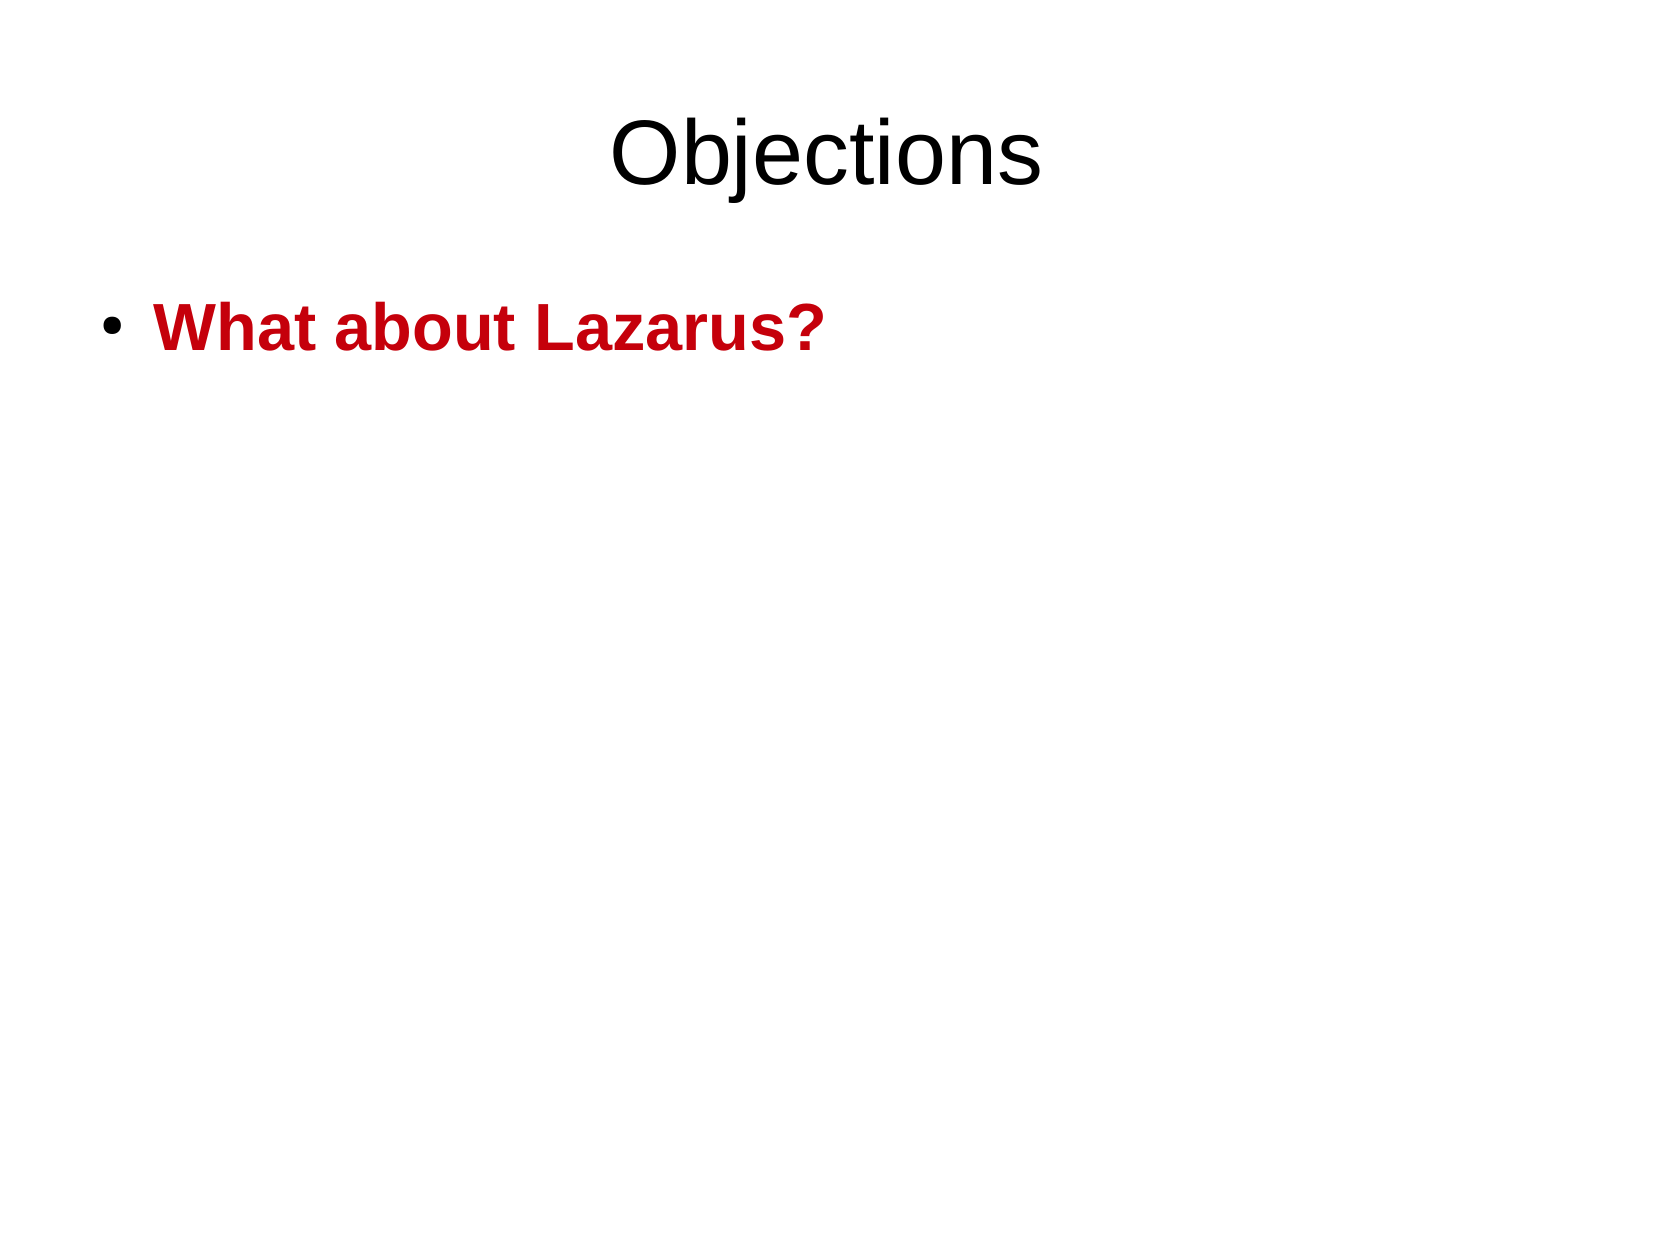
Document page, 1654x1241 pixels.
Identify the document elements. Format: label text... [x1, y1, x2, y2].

title Objections [82, 49, 1571, 257]
list What about Lazarus? [82, 290, 1571, 1109]
